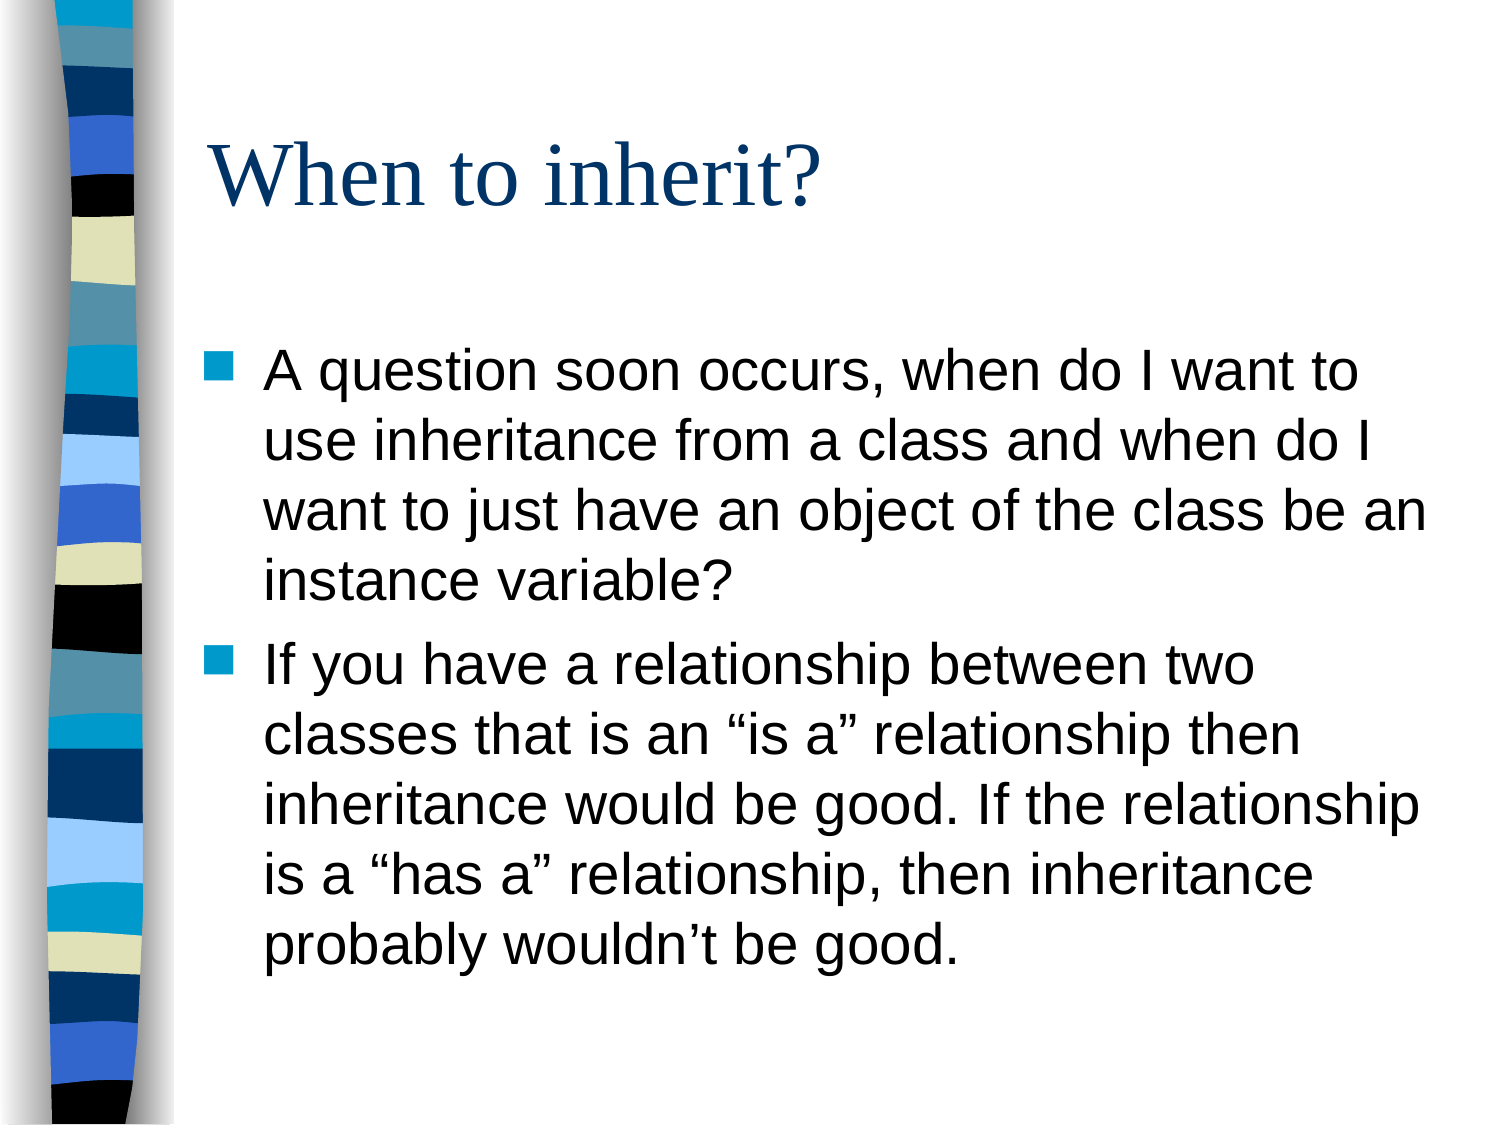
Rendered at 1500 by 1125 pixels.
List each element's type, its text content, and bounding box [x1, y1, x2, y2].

list A question soon occurs, when do I want to use inheritance from a class and when do I want to just have an object of the class be an instance variable? If you have a relationship between two classes that is an “is a” relationship then inheritance would be good. If the relationship is a “has a” relationship, then inheritance probably wouldn’t be good. [192, 324, 1468, 1000]
title When to inherit? [192, 74, 1468, 263]
